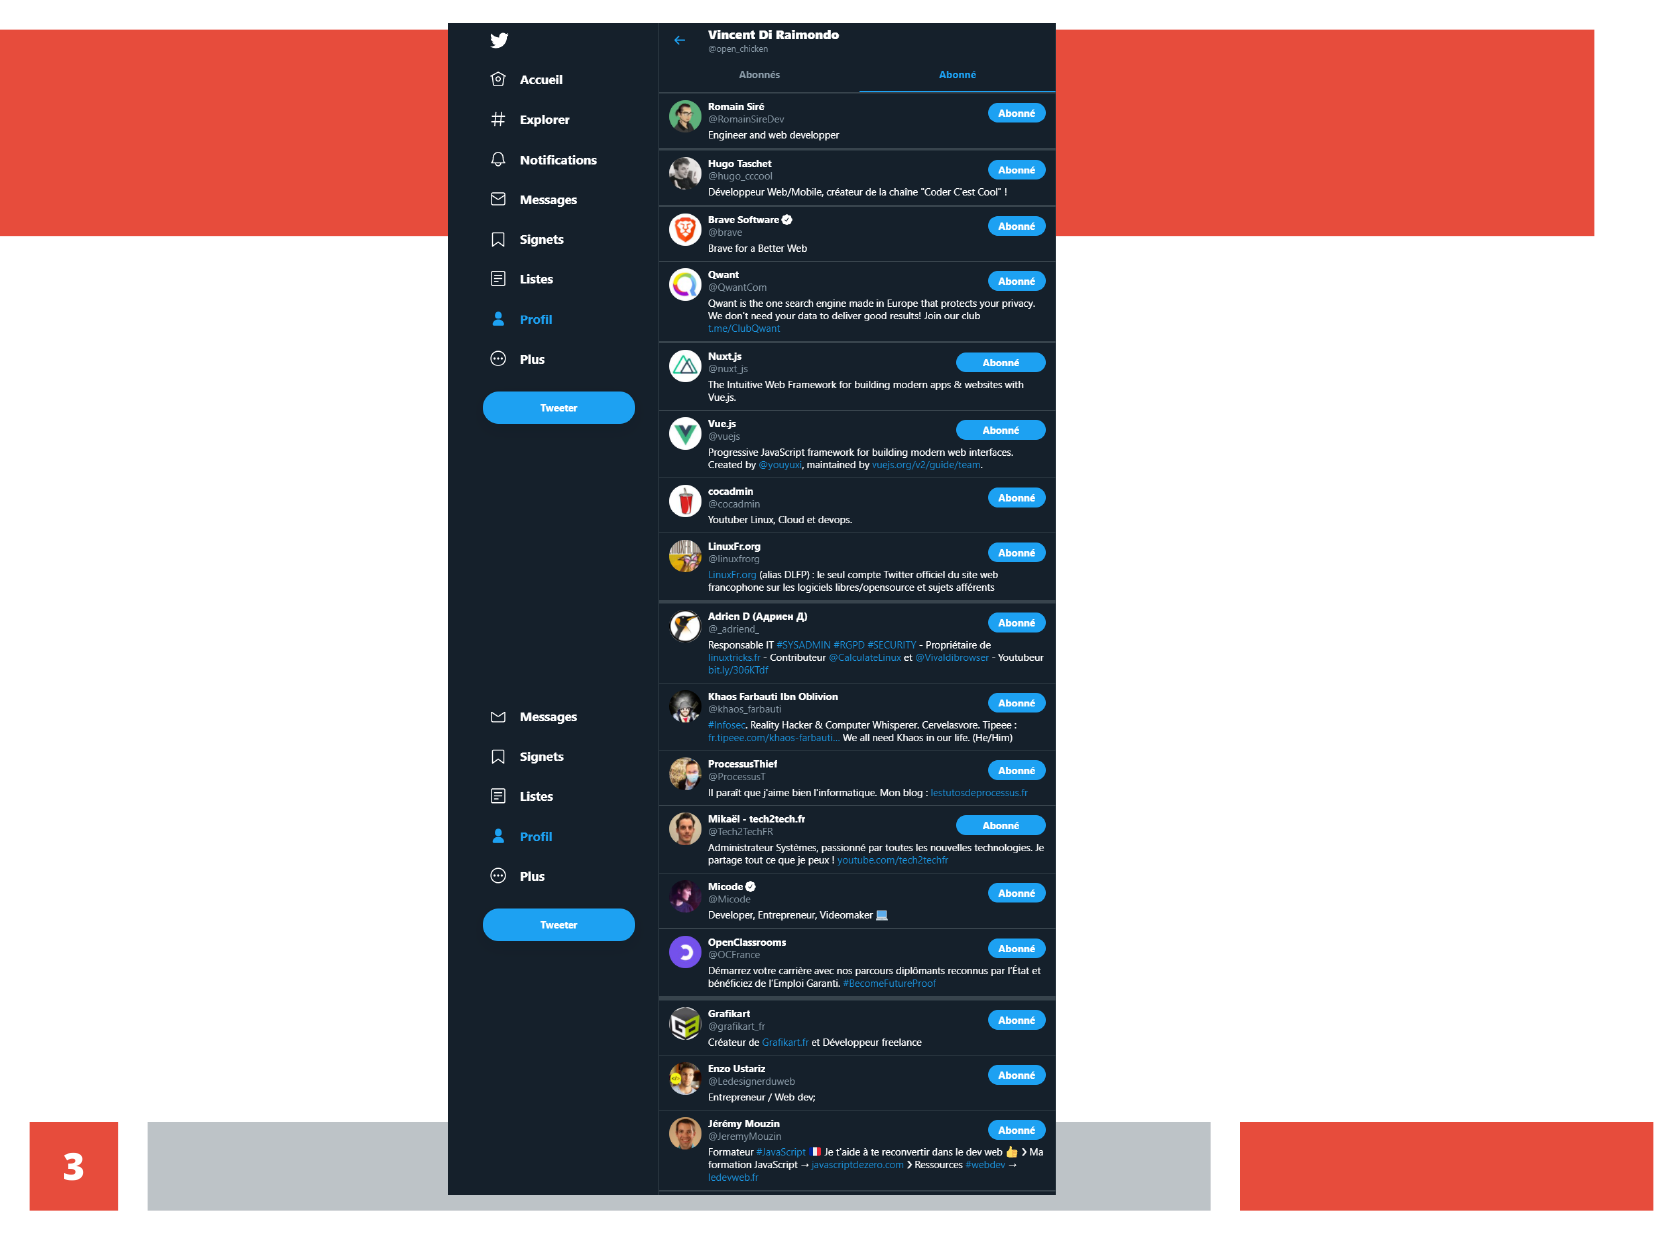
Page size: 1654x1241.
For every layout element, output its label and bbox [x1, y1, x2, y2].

picture [448, 23, 1056, 1195]
